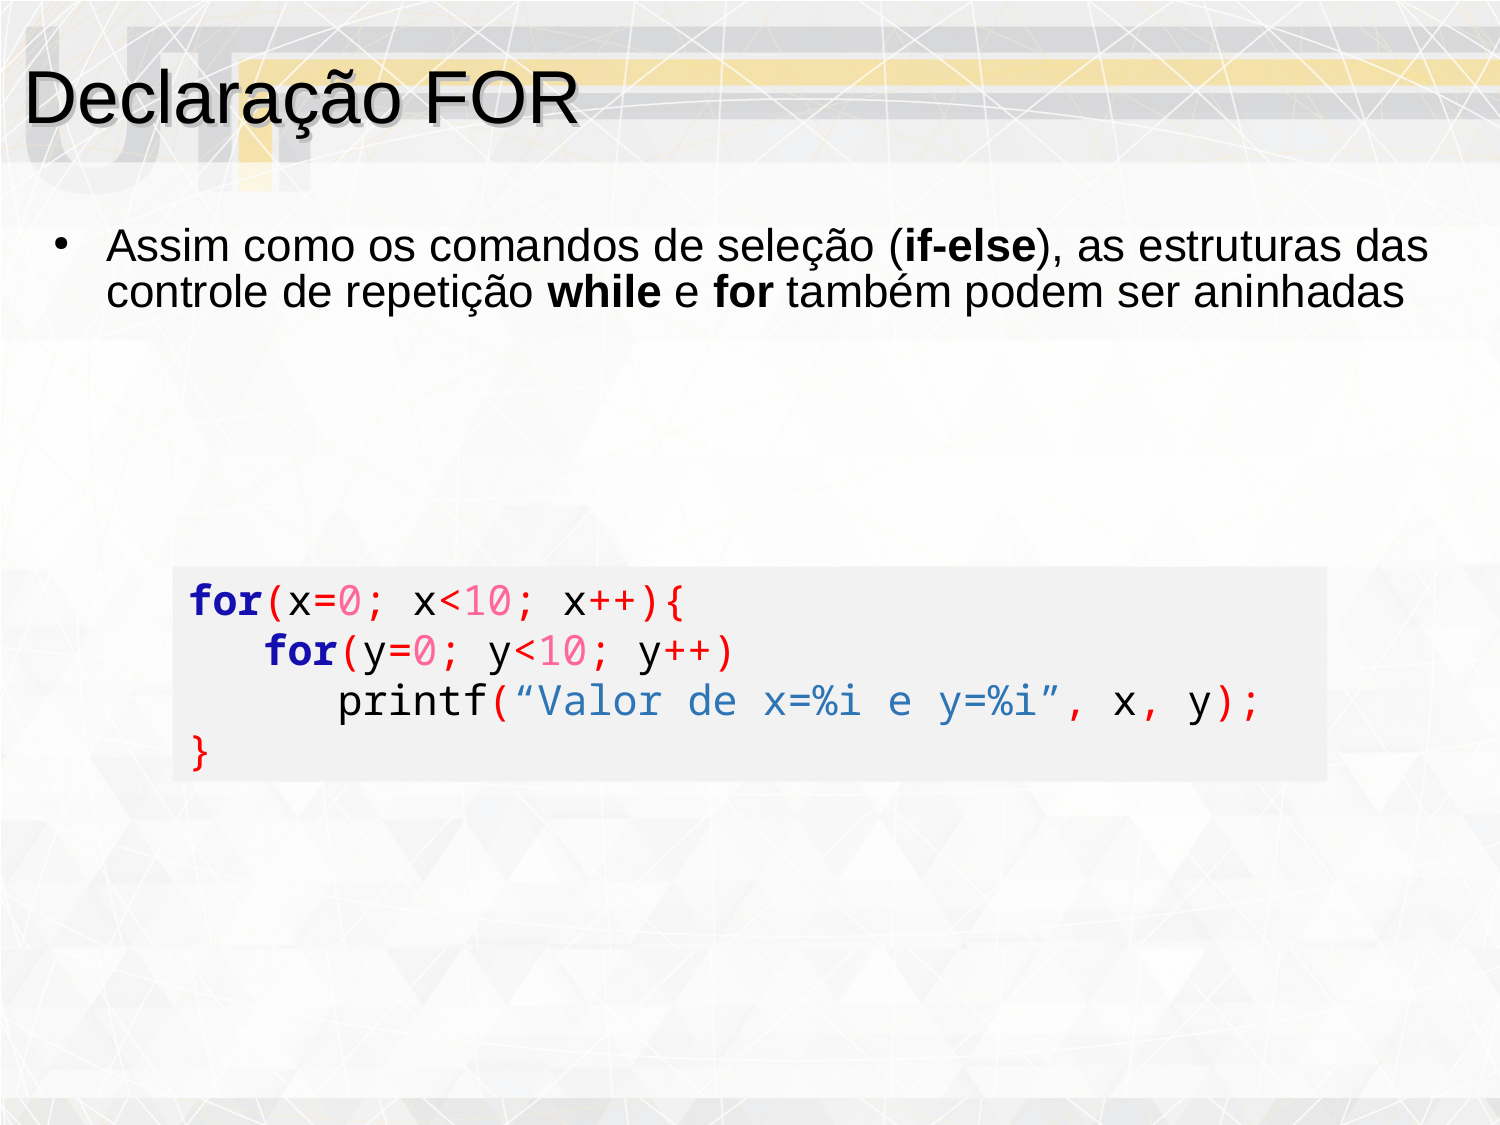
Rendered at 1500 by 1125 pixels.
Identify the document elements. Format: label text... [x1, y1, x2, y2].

title Declaração FOR [23, 18, 1489, 178]
text_box for(x=0; x<10; x++){ for(y=0; y<10; y++) printf(“Valor de x=%i e y=%i”, x, y); } [172, 566, 1328, 782]
list Assim como os comandos de seleção (if-else), as estruturas das controle de repetição while e for também podem ser aninhadas [35, 224, 1477, 1087]
